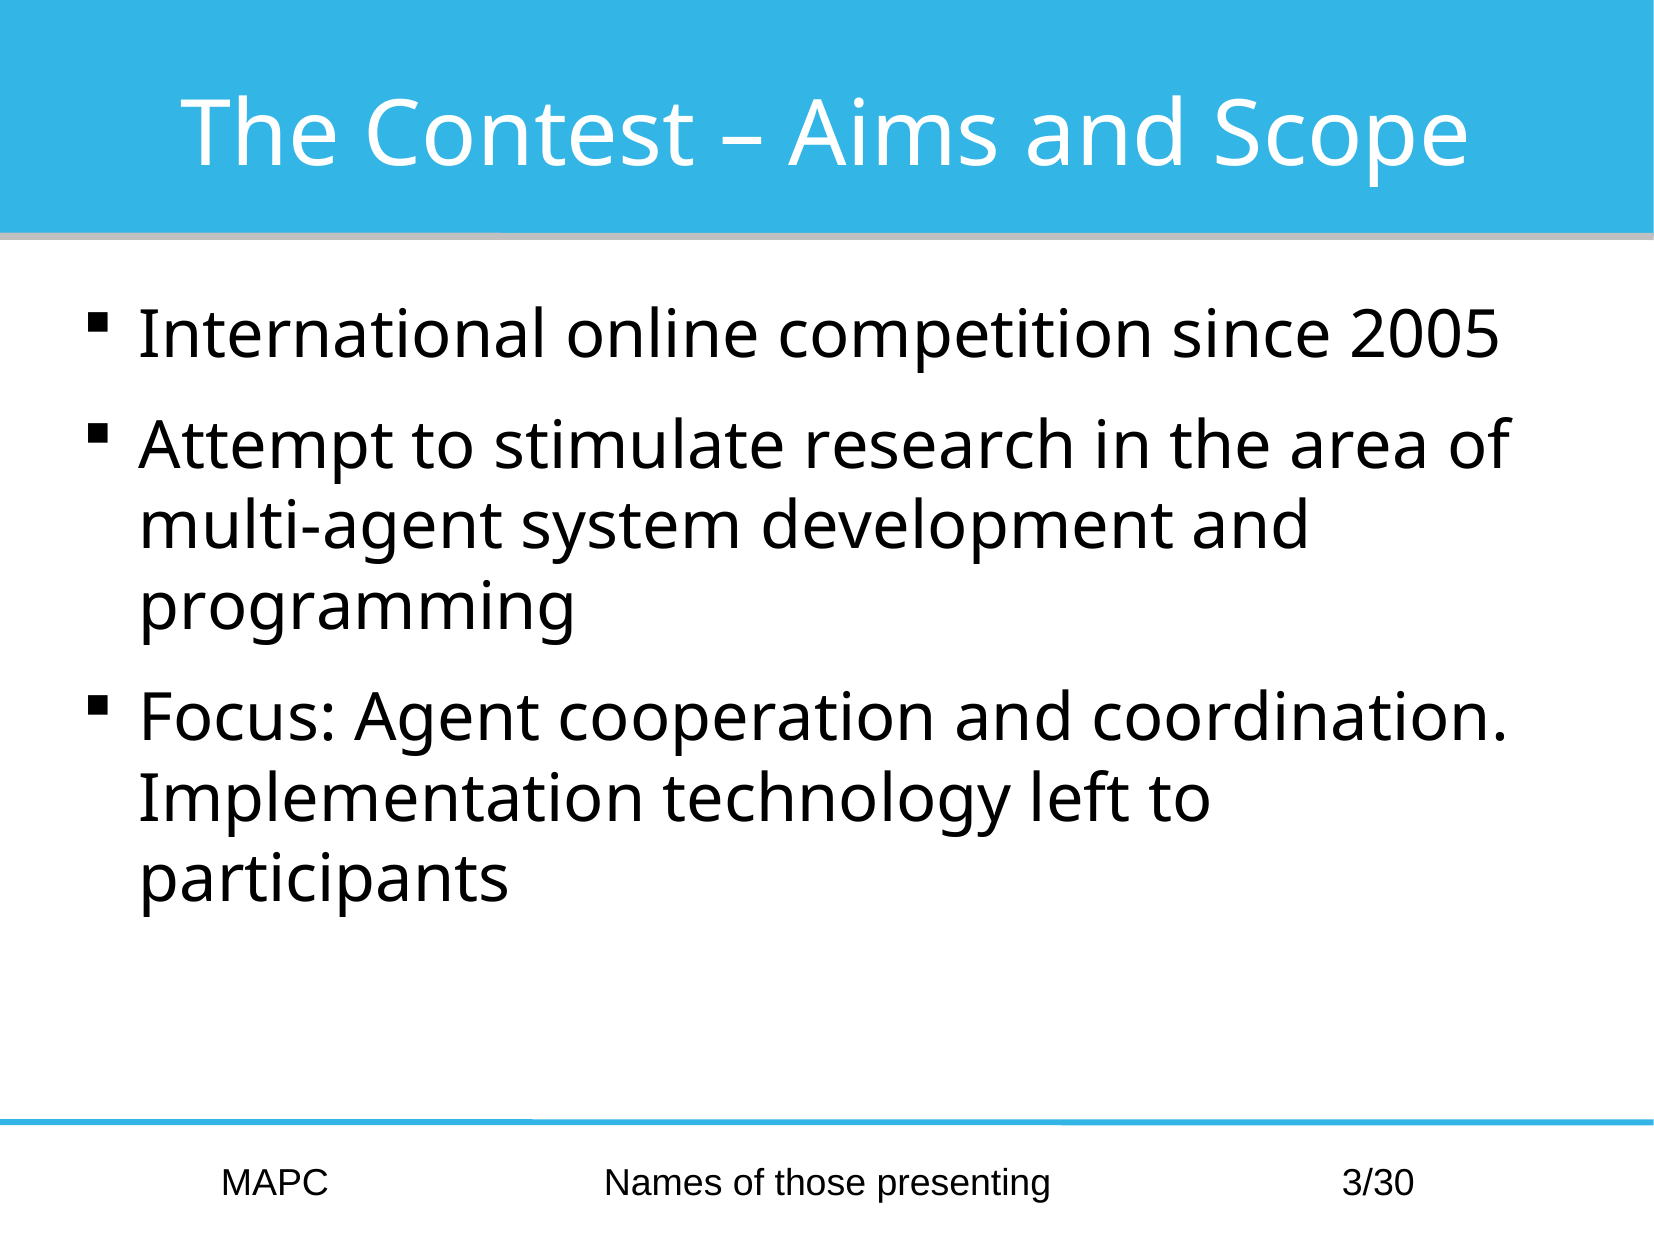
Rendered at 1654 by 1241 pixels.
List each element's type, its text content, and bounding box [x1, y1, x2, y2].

title The Contest – Aims and Scope [82, 49, 1571, 207]
list International online competition since 2005 Attempt to stimulate research in the area of multi-agent system development and programming Focus: Agent cooperation and coordination. Implementation technology left to participants [82, 290, 1571, 1109]
